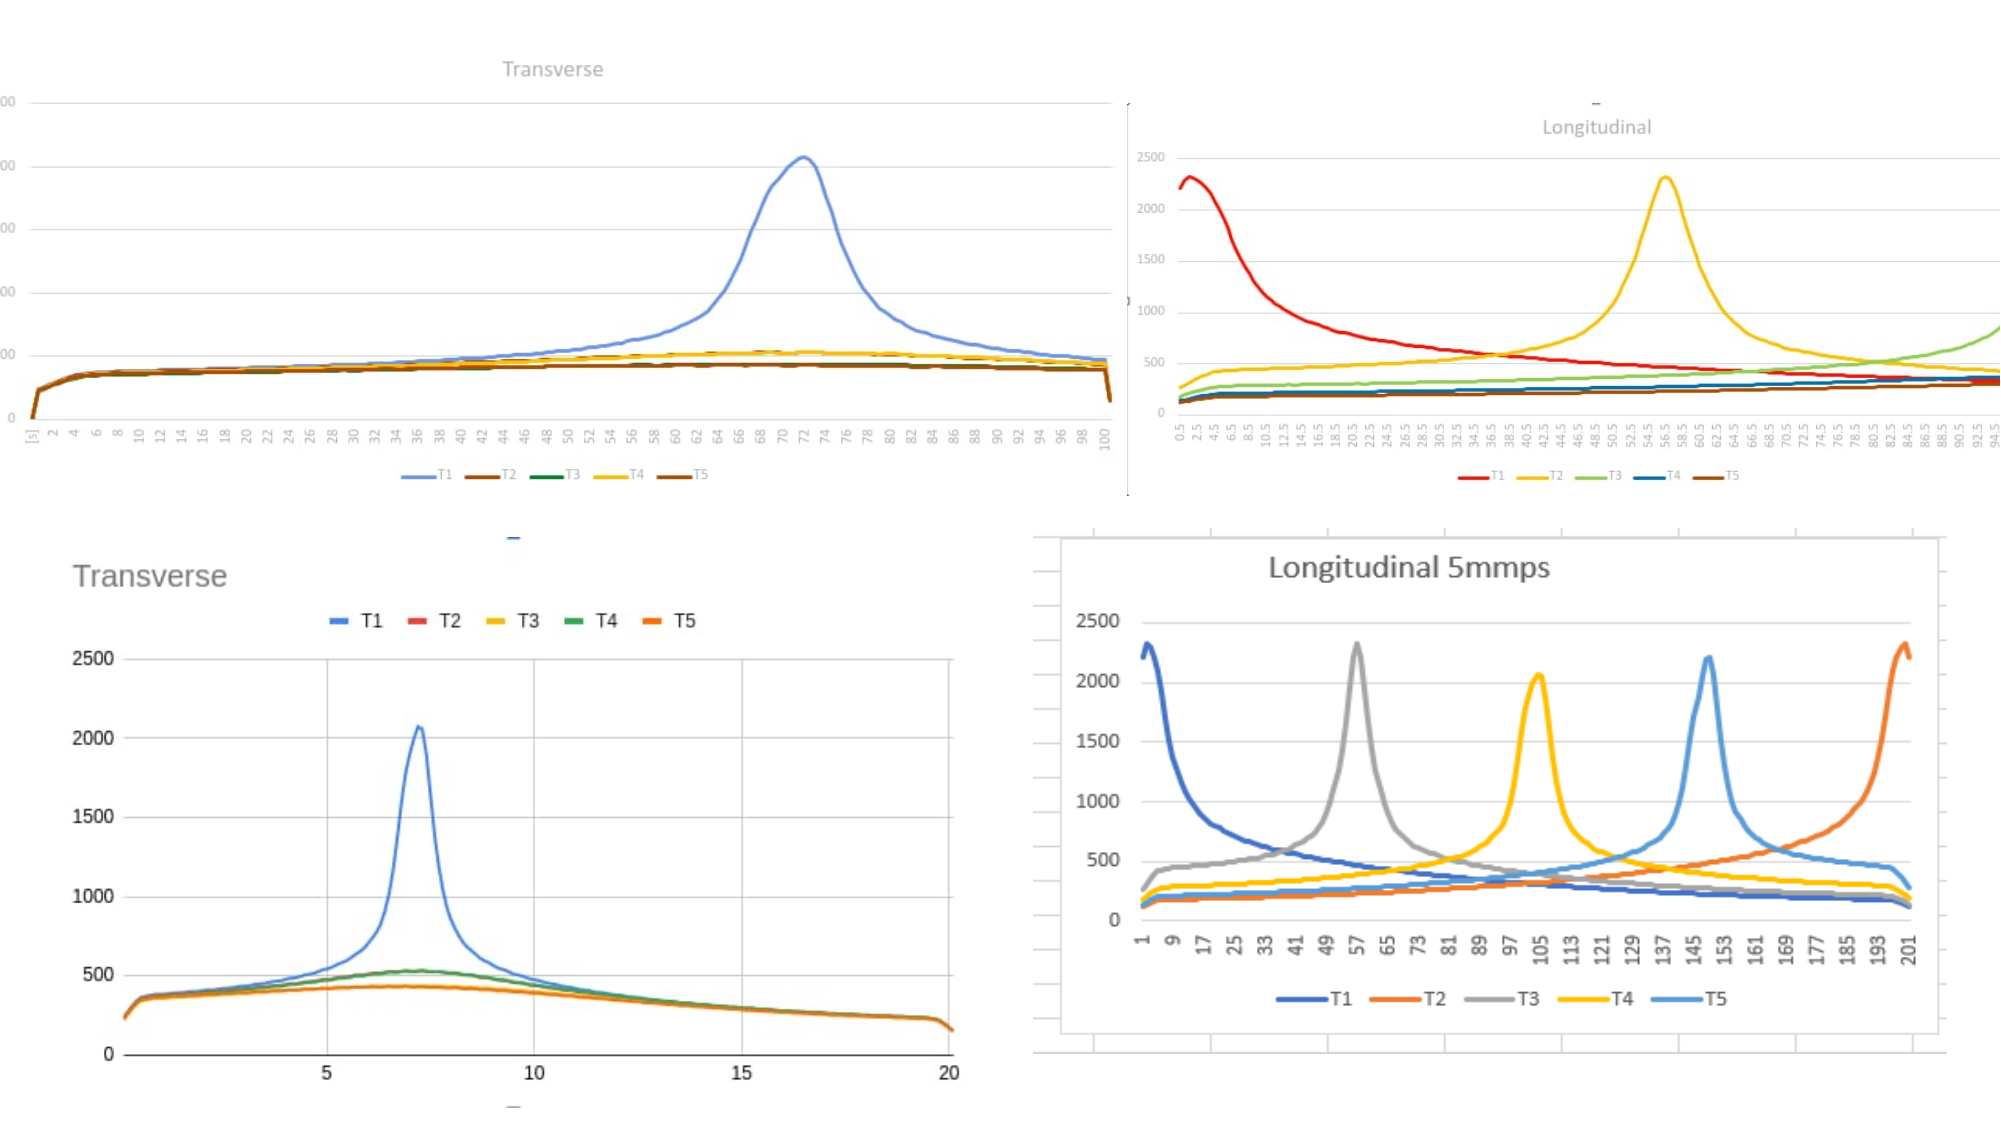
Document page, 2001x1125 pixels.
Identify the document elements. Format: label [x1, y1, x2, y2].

picture [53, 537, 967, 1108]
picture [0, 59, 2000, 496]
picture [1033, 528, 1947, 1054]
